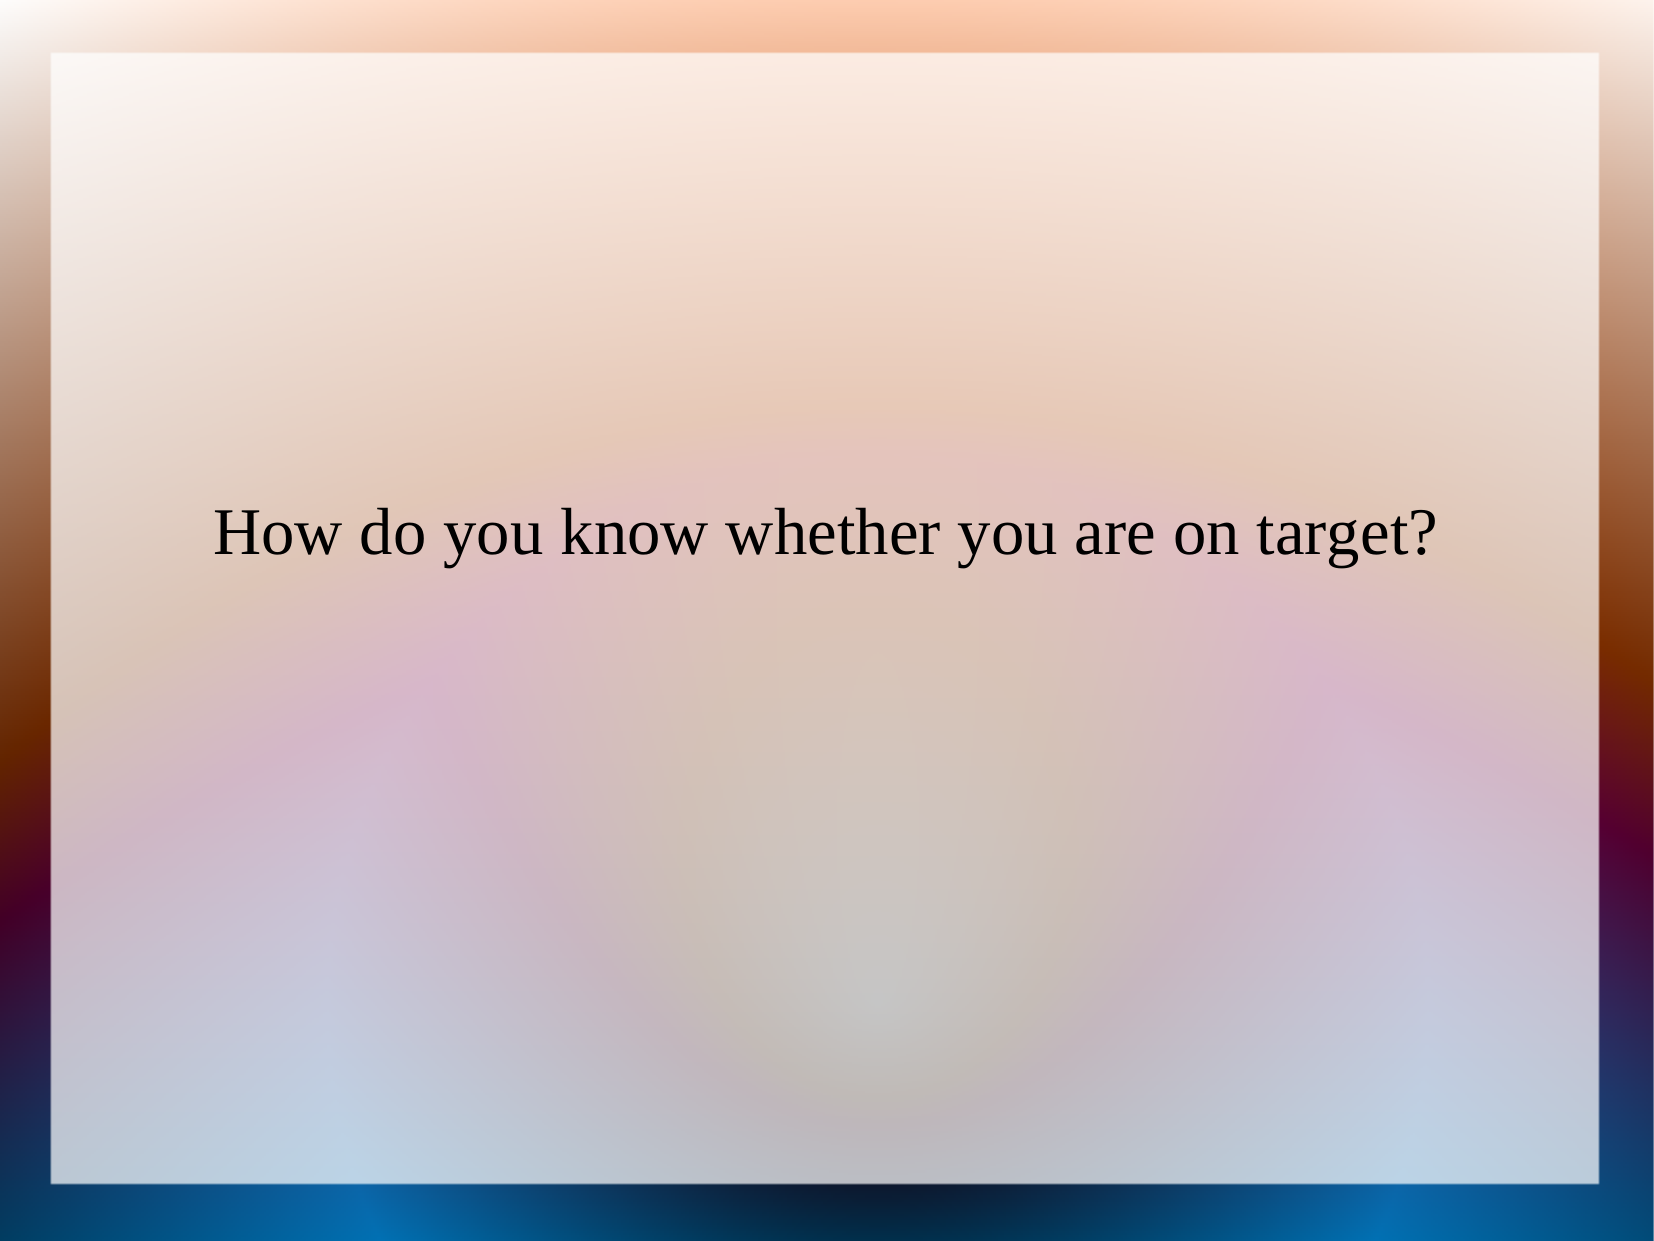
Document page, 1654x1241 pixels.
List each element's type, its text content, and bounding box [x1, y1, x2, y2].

subtitle How do you know whether you are on target? [82, 55, 1571, 1010]
picture [0, 0, 1654, 1241]
